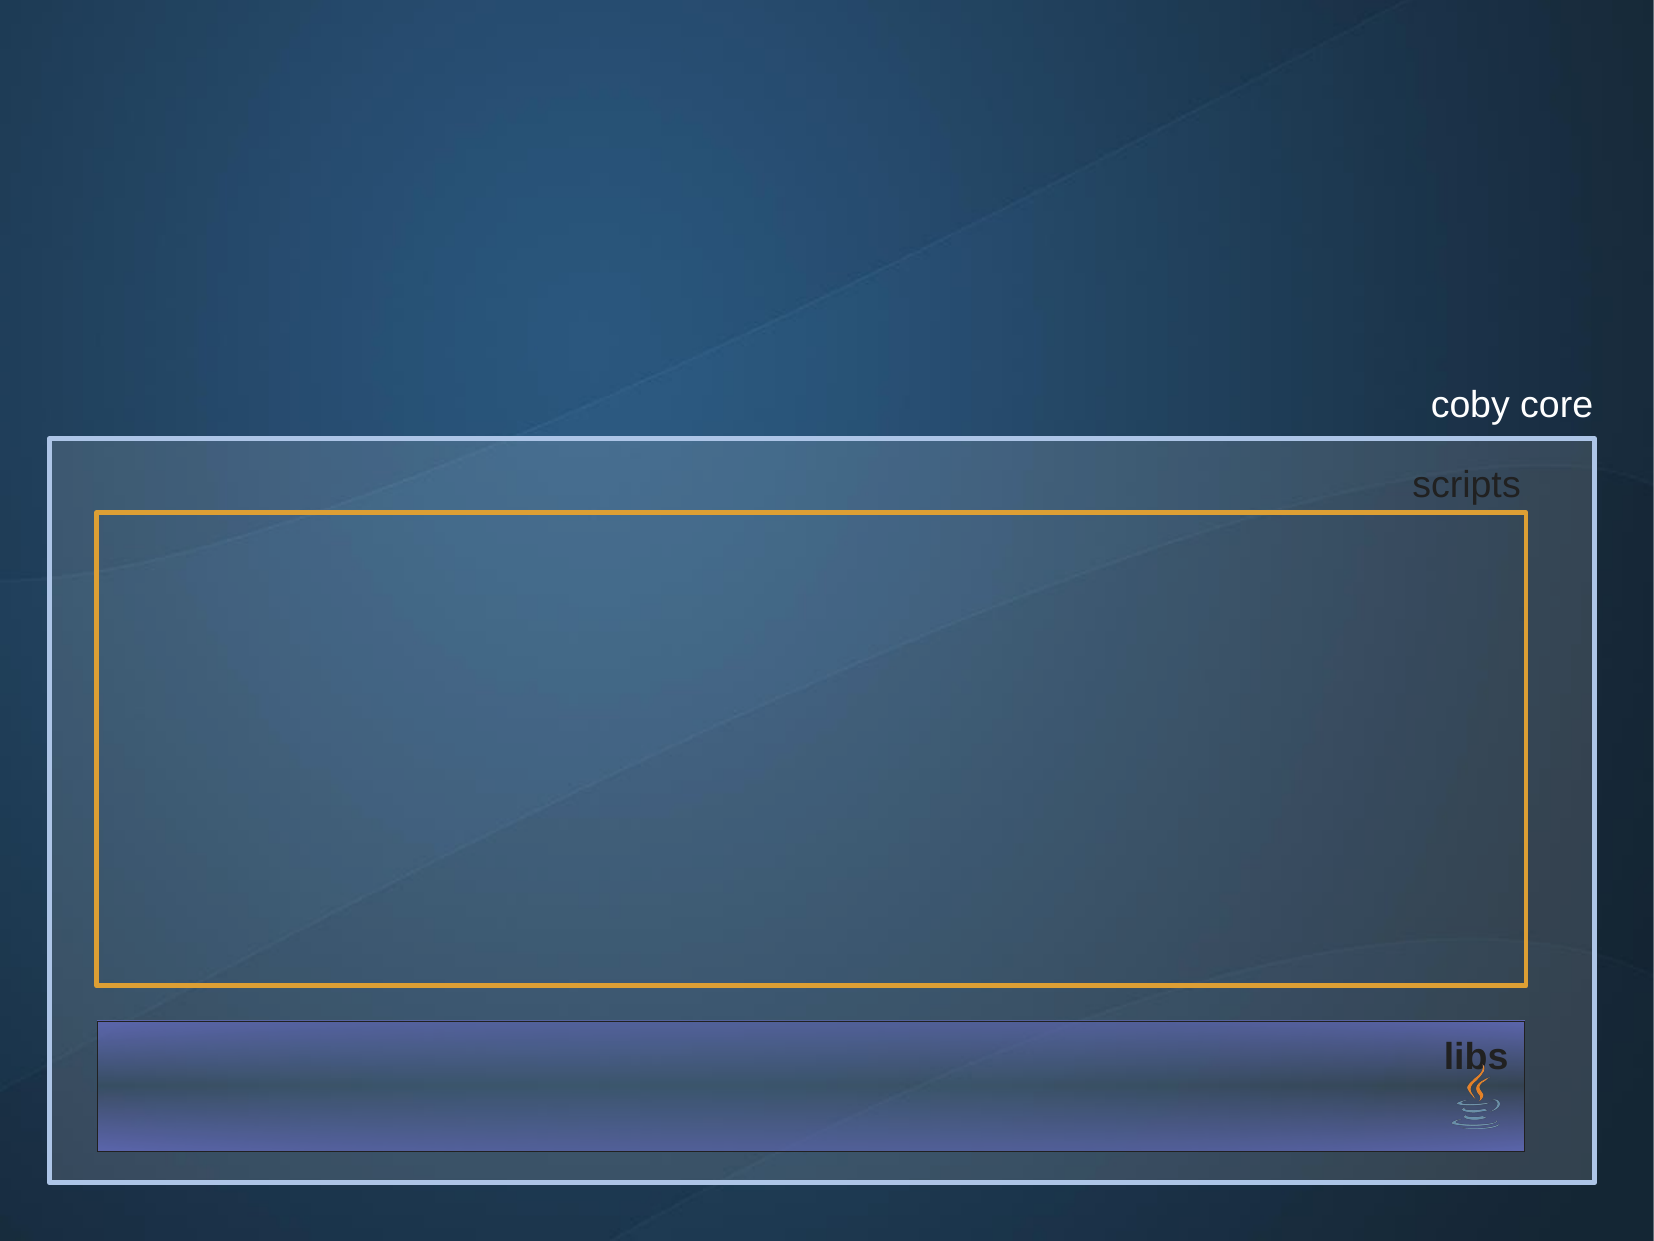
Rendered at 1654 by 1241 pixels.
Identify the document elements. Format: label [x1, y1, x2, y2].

picture [0, 0, 1654, 1241]
text_box [49, 438, 1595, 571]
text_box [97, 1020, 1525, 1049]
text_box [99, 515, 1524, 571]
